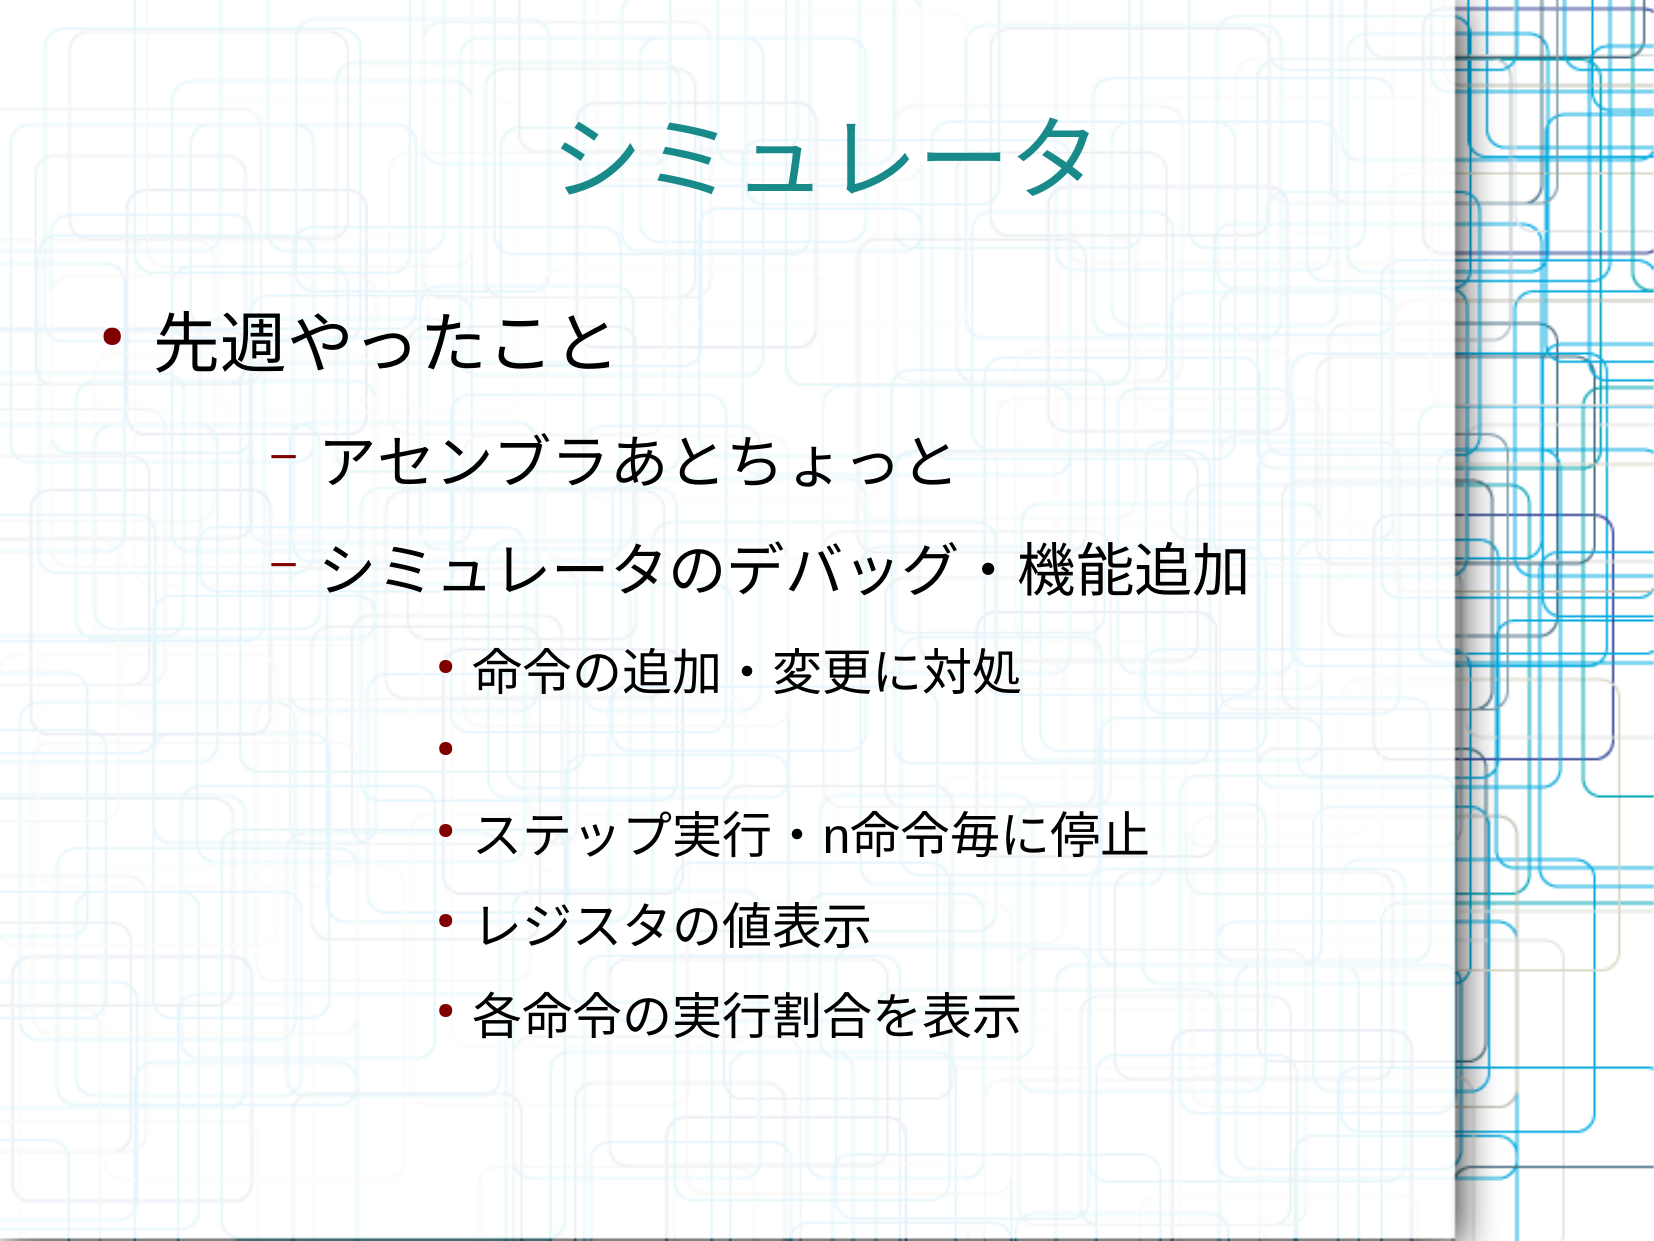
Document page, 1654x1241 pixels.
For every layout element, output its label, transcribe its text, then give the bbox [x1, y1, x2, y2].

title シミュレータ [82, 49, 1571, 257]
picture [0, 0, 1654, 1241]
list 先週やったこと アセンブラあとちょっと シミュレータのデバッグ・機能追加 命令の追加・変更に対処 ステップ実行・n命令毎に停止 レジスタの値表示 各命令の実行割合を表示 [82, 290, 1571, 1109]
